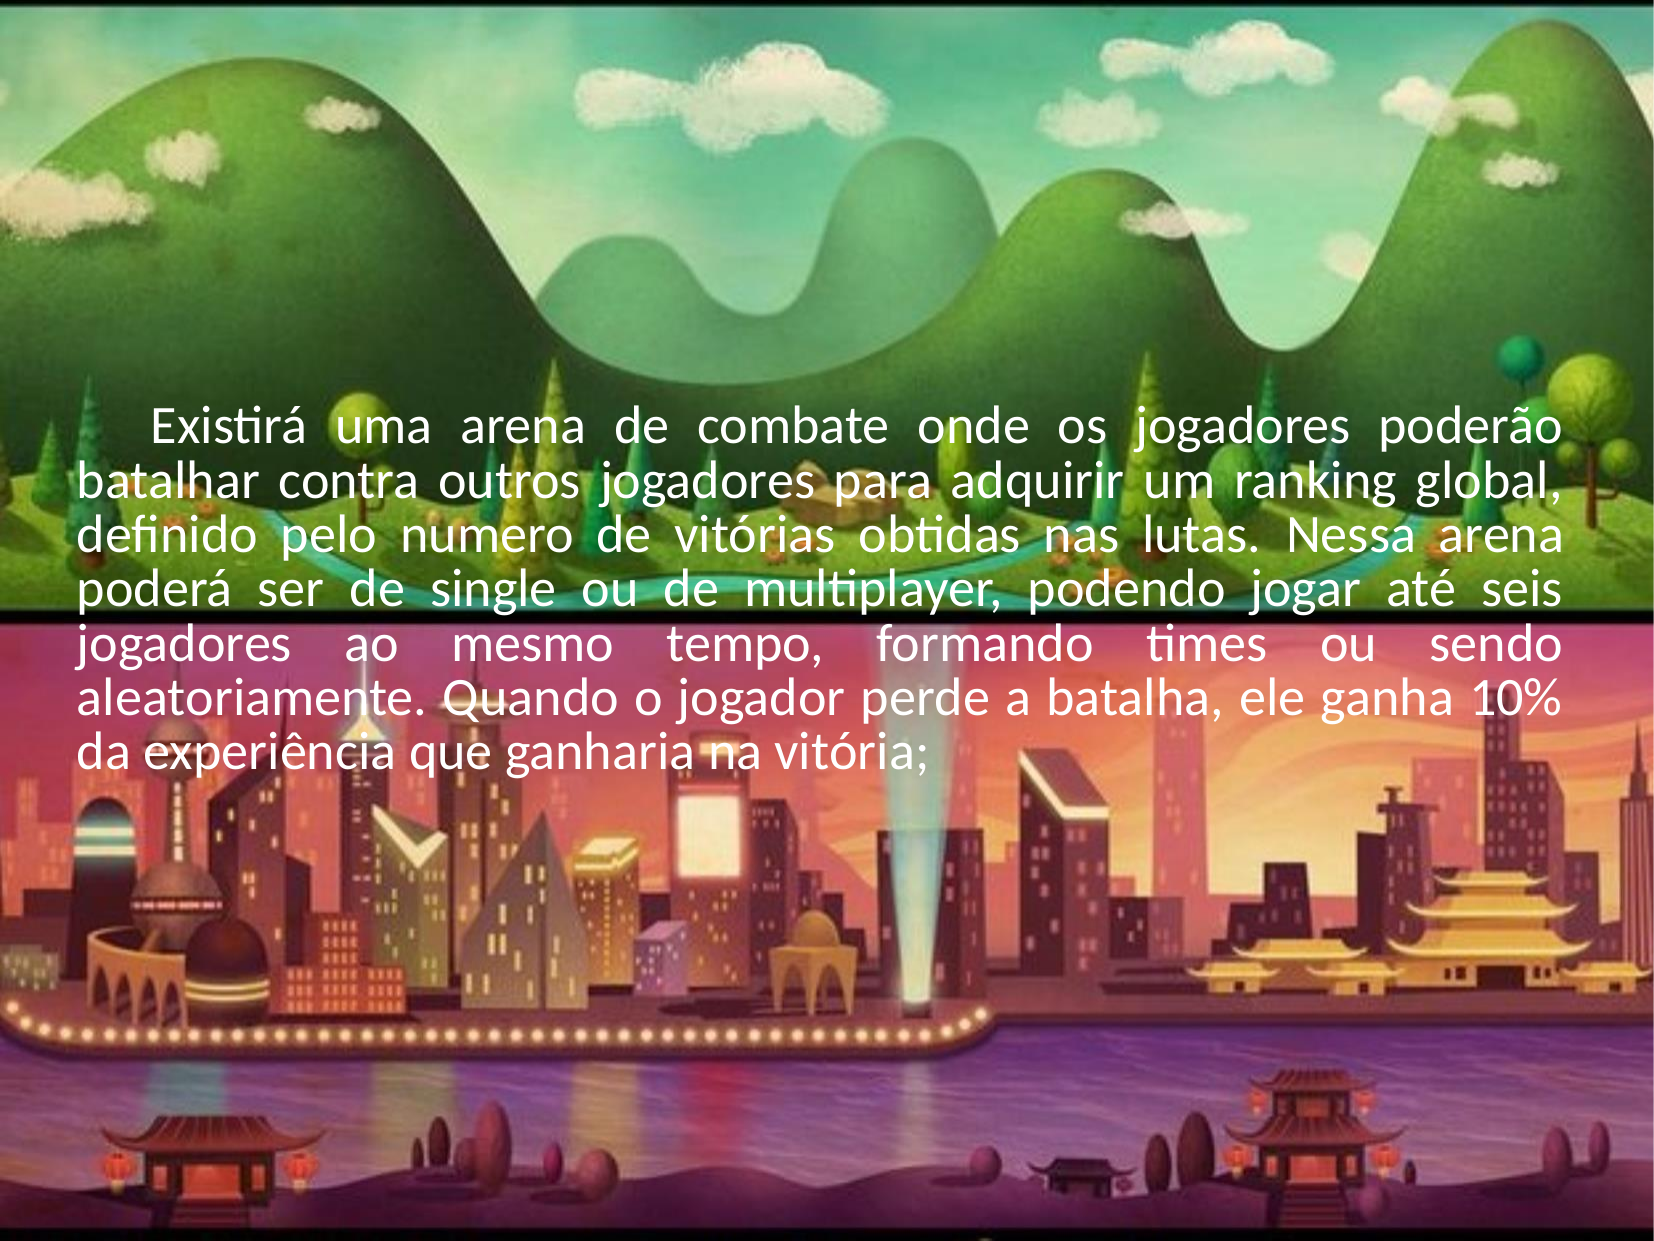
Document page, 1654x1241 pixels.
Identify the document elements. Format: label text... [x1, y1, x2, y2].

picture [0, 0, 1654, 1241]
subtitle Existirá uma arena de combate onde os jogadores poderão batalhar contra outros jogadores para adquirir um ranking global, definido pelo numero de vitórias obtidas nas lutas. Nessa arena poderá ser de single ou de multiplayer, podendo jogar até seis jogadores ao mesmo tempo, formando times ou sendo aleatoriamente. Quando o jogador perde a batalha, ele ganha 10% da experiência que ganharia na vitória; [76, 324, 1565, 862]
